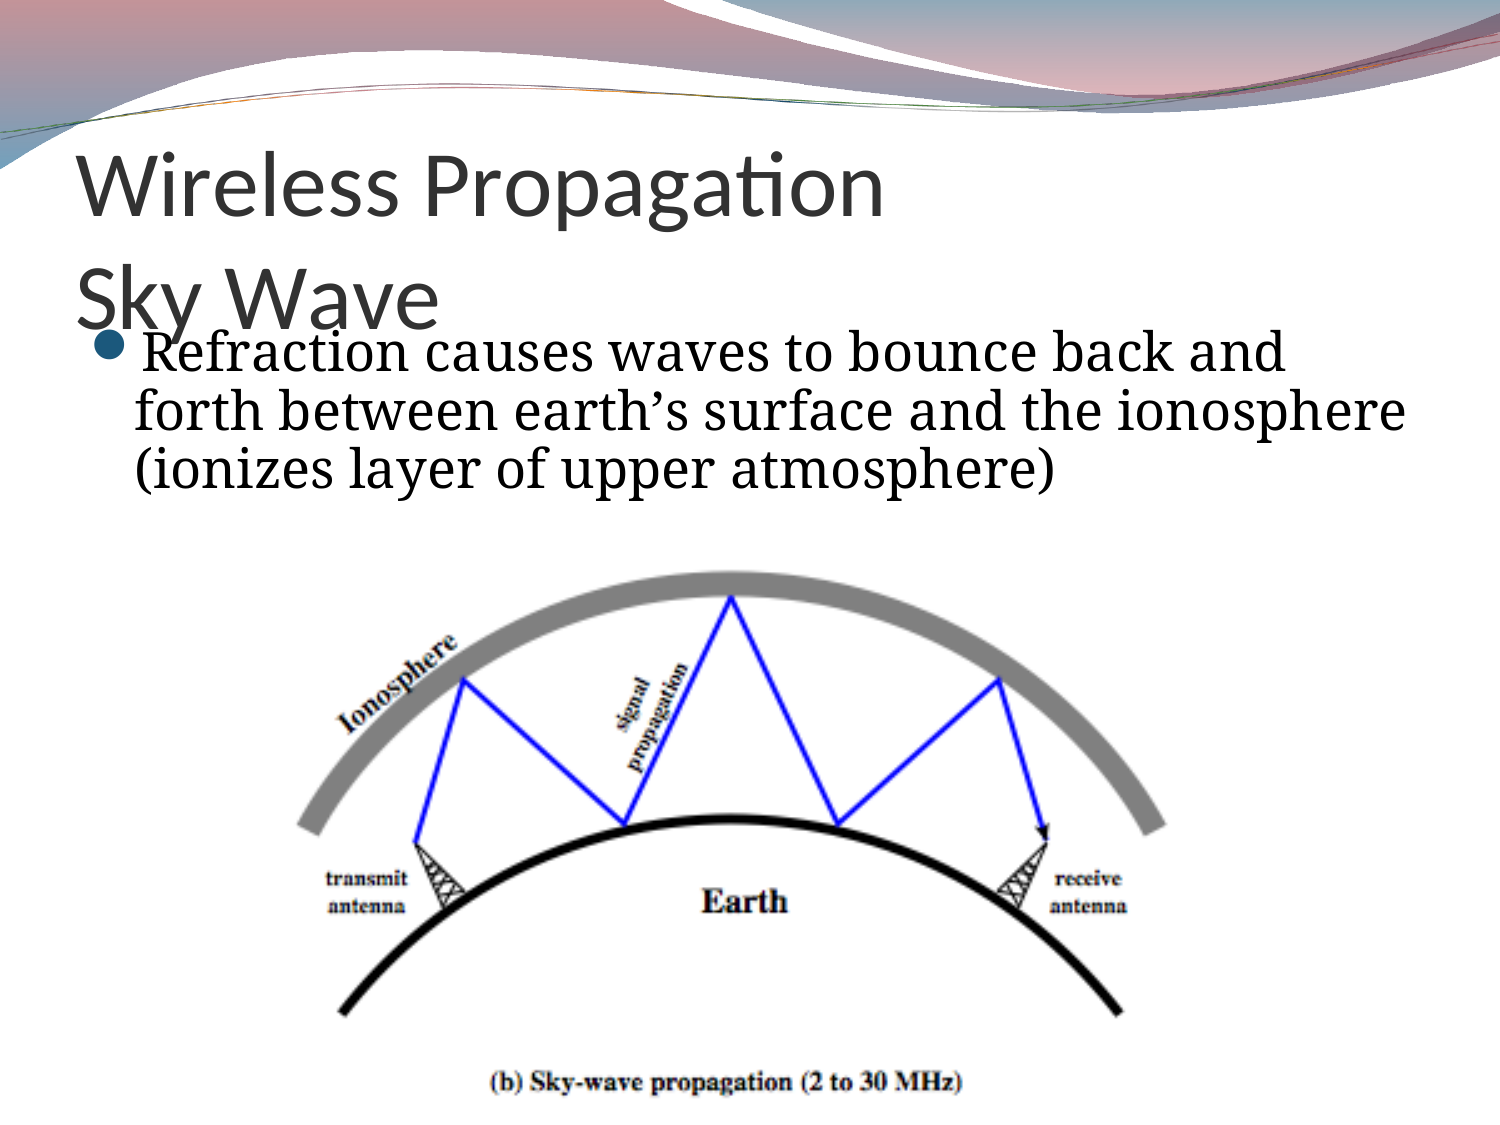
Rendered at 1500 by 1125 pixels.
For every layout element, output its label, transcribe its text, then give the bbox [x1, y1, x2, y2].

list Refraction causes waves to bounce back and forth between earth’s surface and the ionosphere (ionizes layer of upper atmosphere) [75, 317, 1426, 1038]
picture [0, 33, 1500, 140]
title Wireless Propagation Sky Wave [75, 115, 1426, 304]
picture [125, 1038, 1371, 1113]
